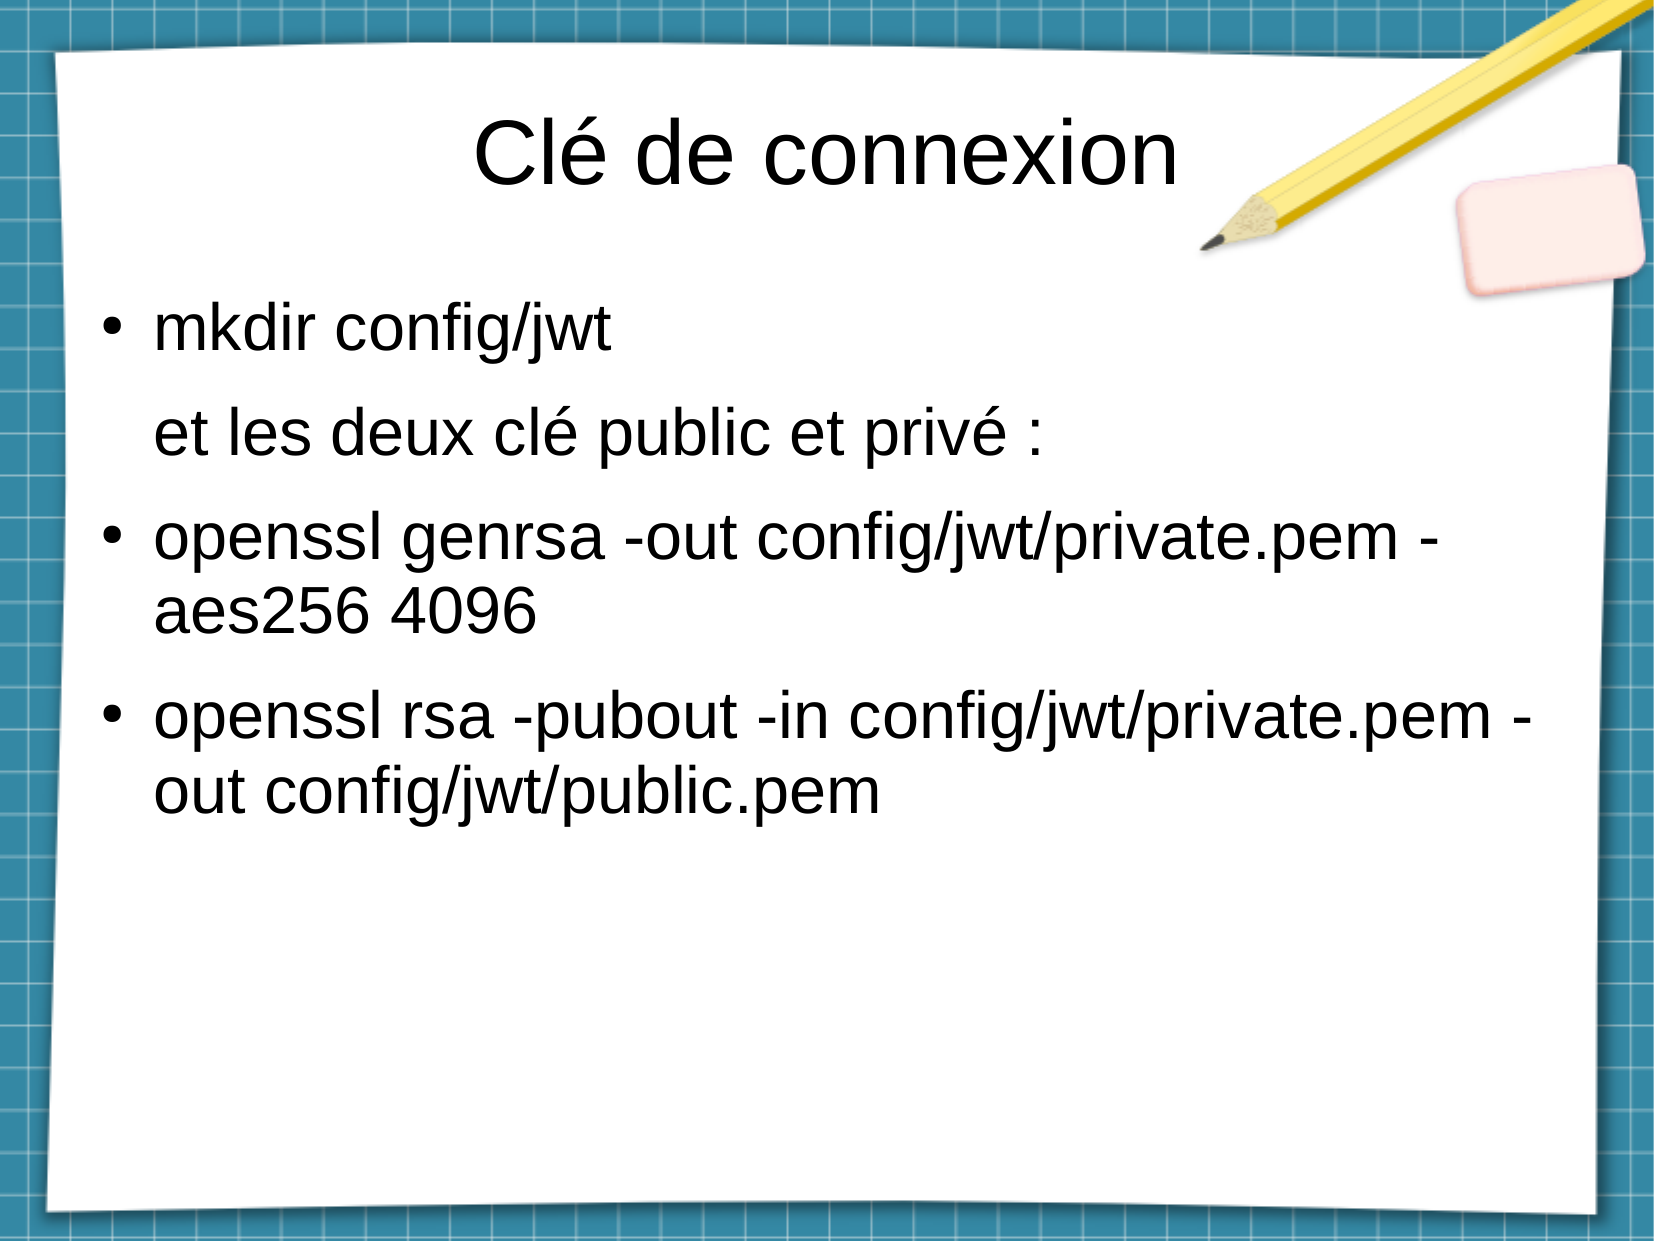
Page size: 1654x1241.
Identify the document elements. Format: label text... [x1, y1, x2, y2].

picture [0, 0, 1654, 1241]
list mkdir config/jwt et les deux clé public et privé : openssl genrsa -out config/jwt/private.pem -aes256 4096 openssl rsa -pubout -in config/jwt/private.pem -out config/jwt/public.pem [82, 290, 1571, 1010]
title Clé de connexion [82, 49, 1571, 257]
